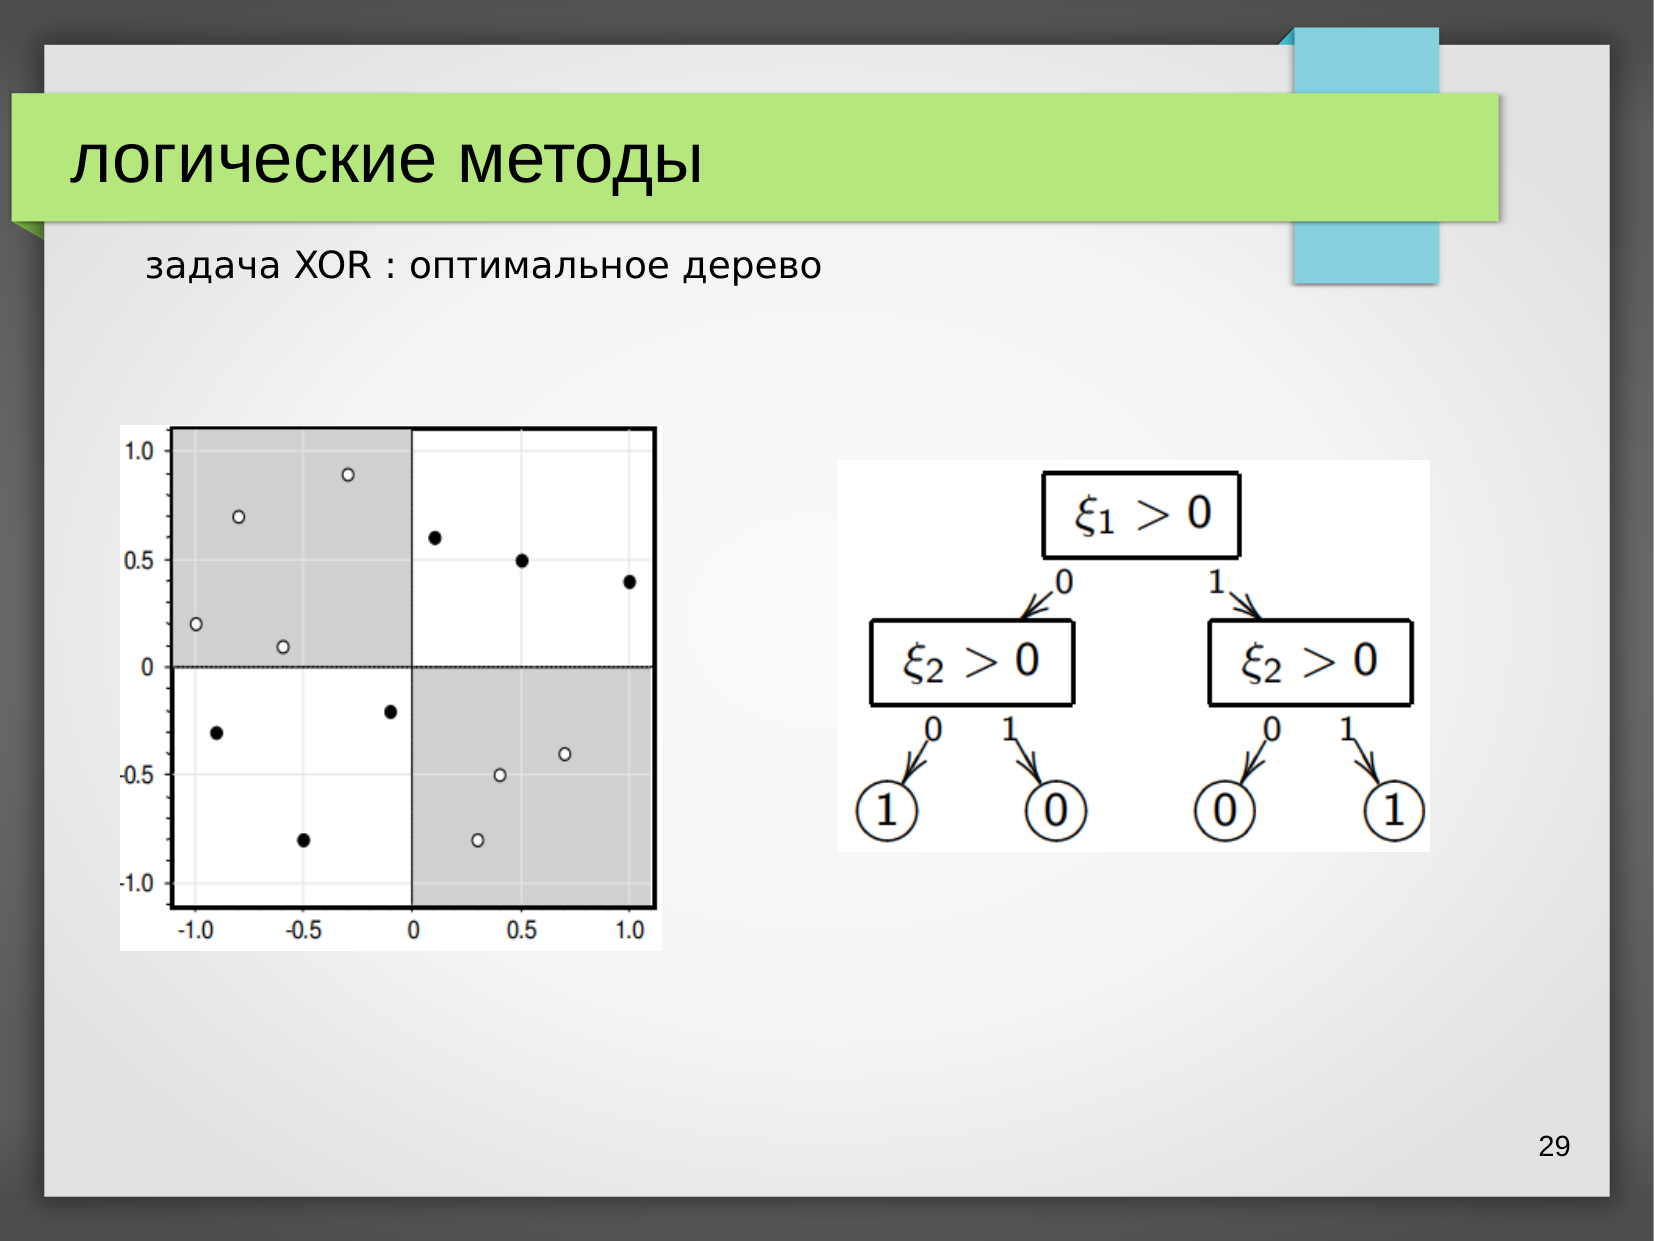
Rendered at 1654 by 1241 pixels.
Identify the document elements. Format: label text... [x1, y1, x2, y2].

text_box задача XOR : оптимальное дерево [129, 236, 1123, 297]
title логические методы [70, 118, 1205, 199]
picture [0, 0, 1654, 1241]
